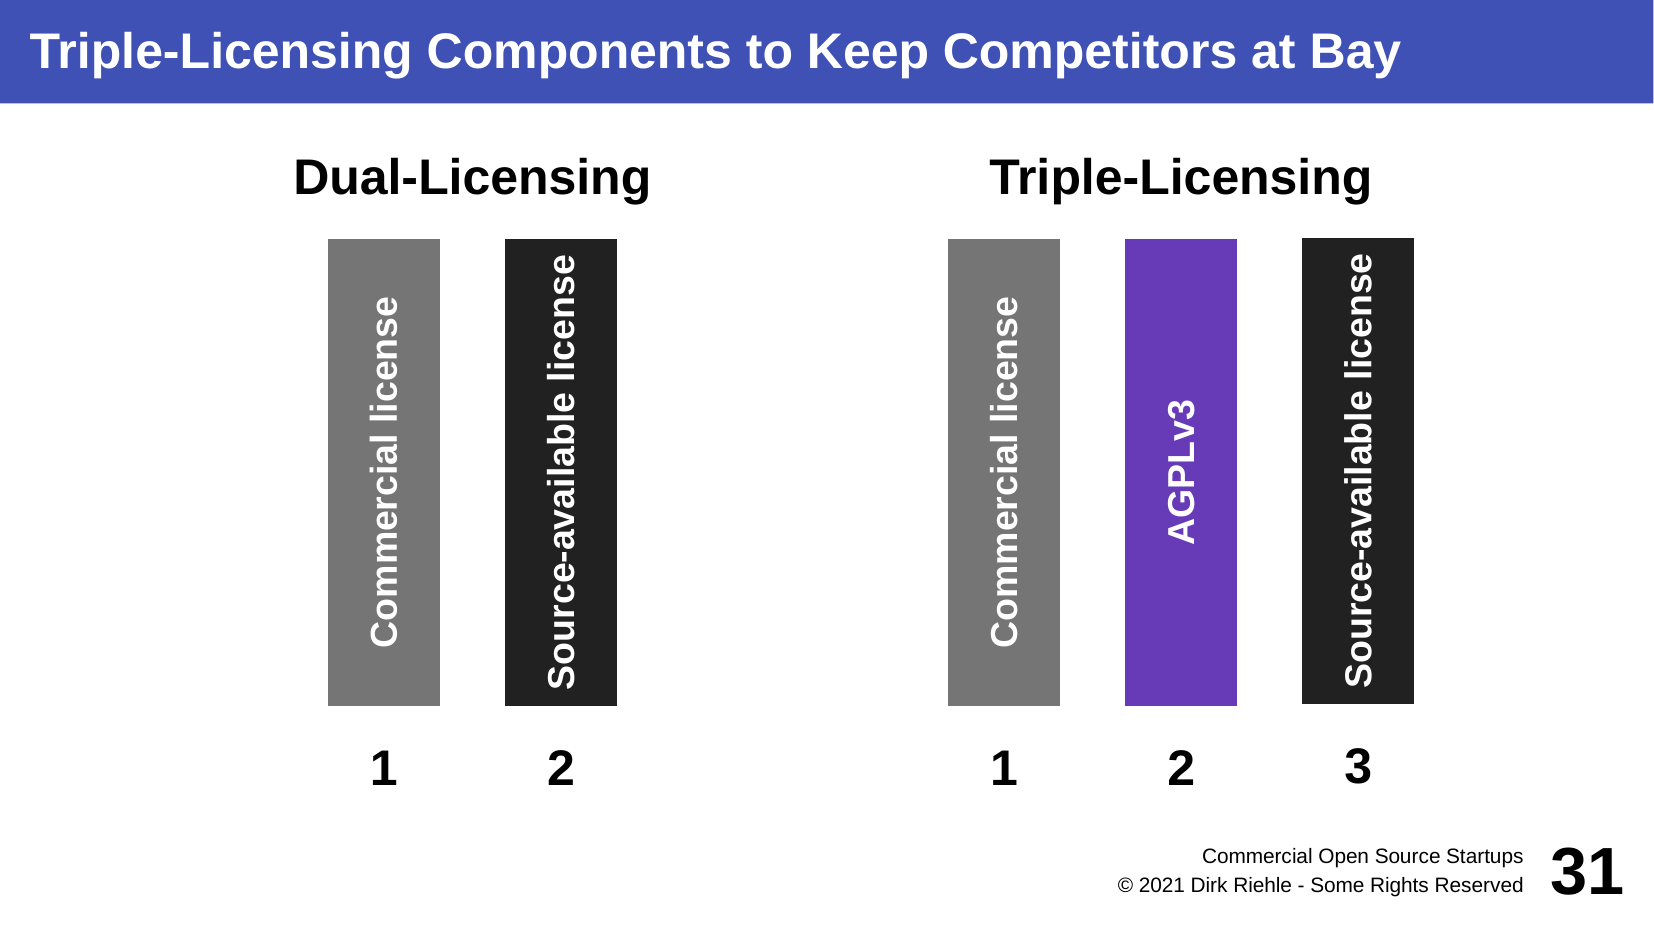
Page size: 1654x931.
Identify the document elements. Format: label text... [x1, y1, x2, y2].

text_box 2 [1122, 708, 1241, 827]
text_box AGPLv3 [1122, 237, 1241, 708]
text_box 2 [501, 708, 621, 827]
text_box Source-available license [501, 237, 621, 708]
text_box Commercial license [324, 237, 443, 708]
text_box Source-available license [1299, 234, 1418, 707]
text_box Commercial license [944, 237, 1063, 708]
title Triple-Licensing Components to Keep Competitors at Bay [0, 0, 1654, 104]
text_box Dual-Licensing [236, 118, 709, 237]
text_box Triple-Licensing [944, 118, 1418, 237]
text_box 3 [1299, 707, 1418, 826]
text_box 1 [944, 708, 1063, 827]
text_box 1 [324, 708, 443, 827]
